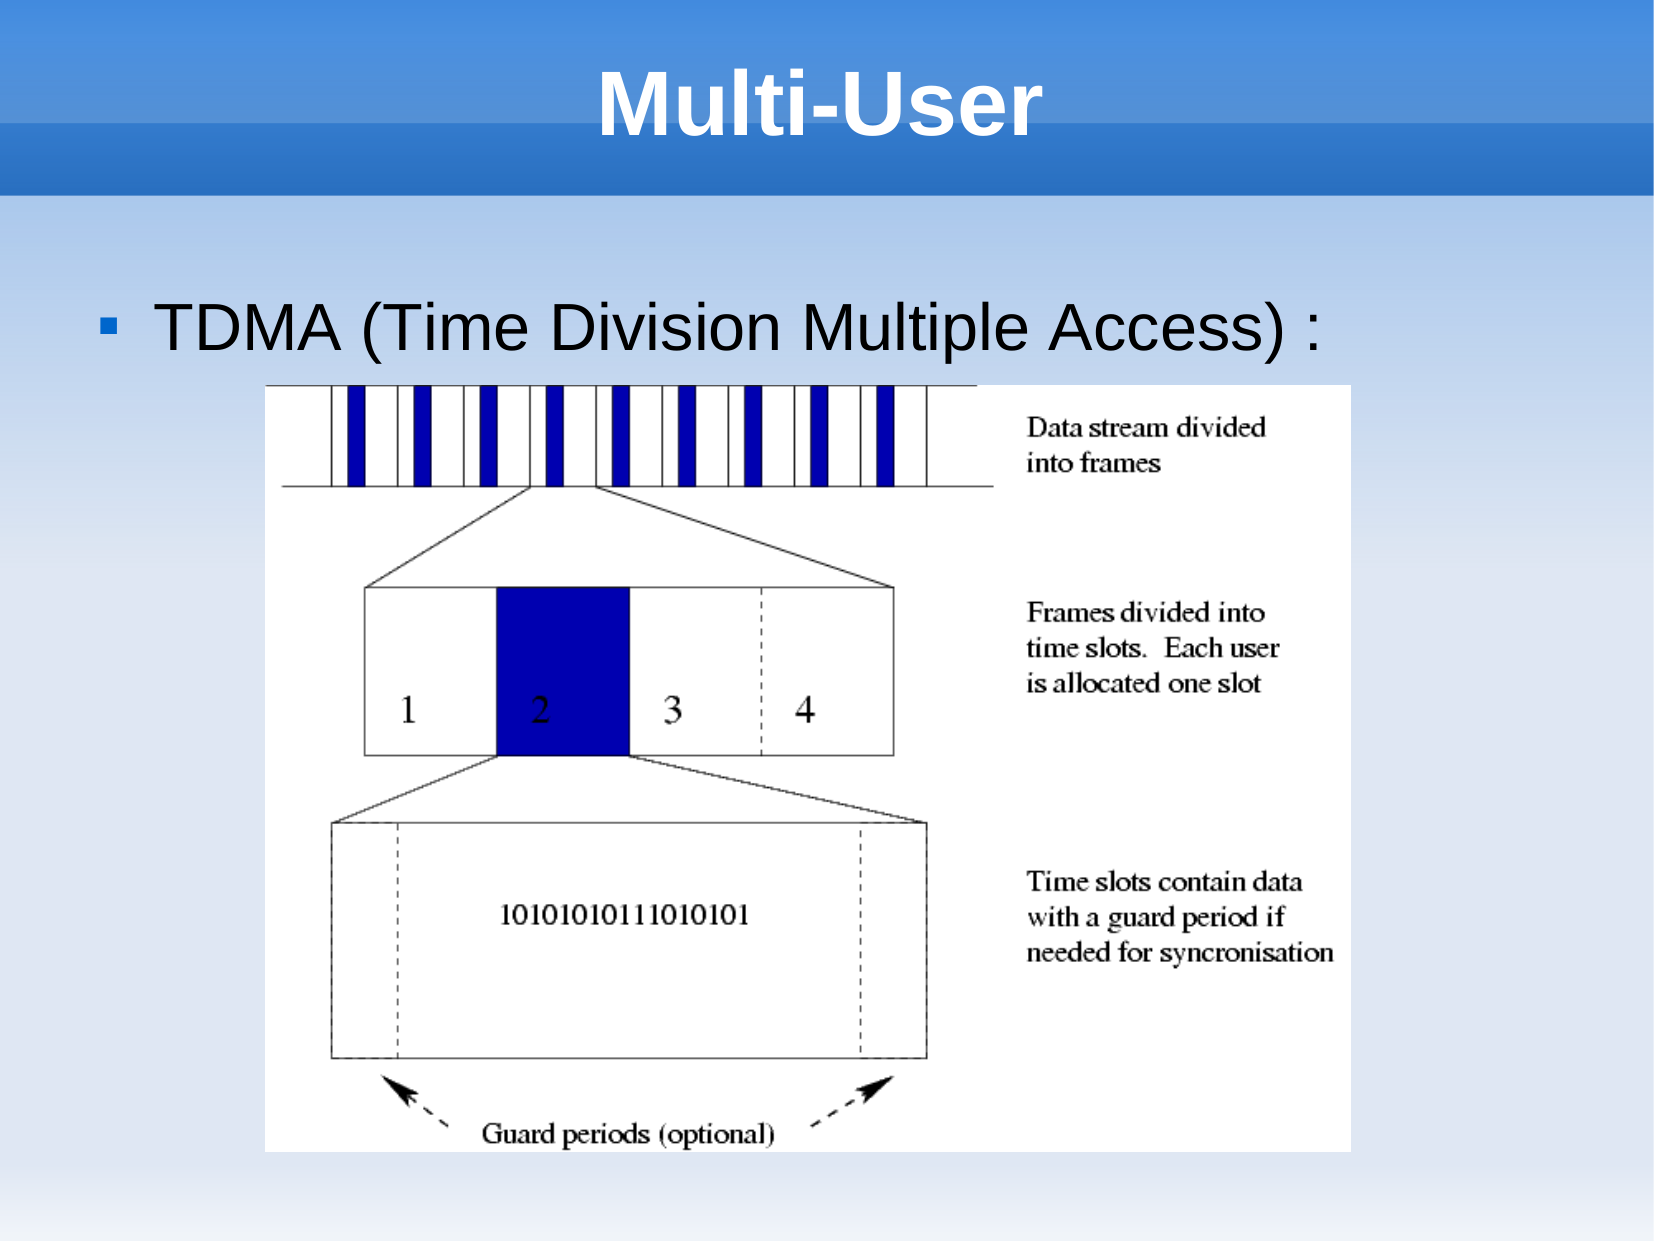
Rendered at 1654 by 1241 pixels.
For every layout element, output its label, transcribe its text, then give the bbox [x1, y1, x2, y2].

list TDMA (Time Division Multiple Access) : [82, 290, 1571, 1109]
title Multi-User [76, 0, 1565, 208]
picture [0, 0, 1654, 1241]
